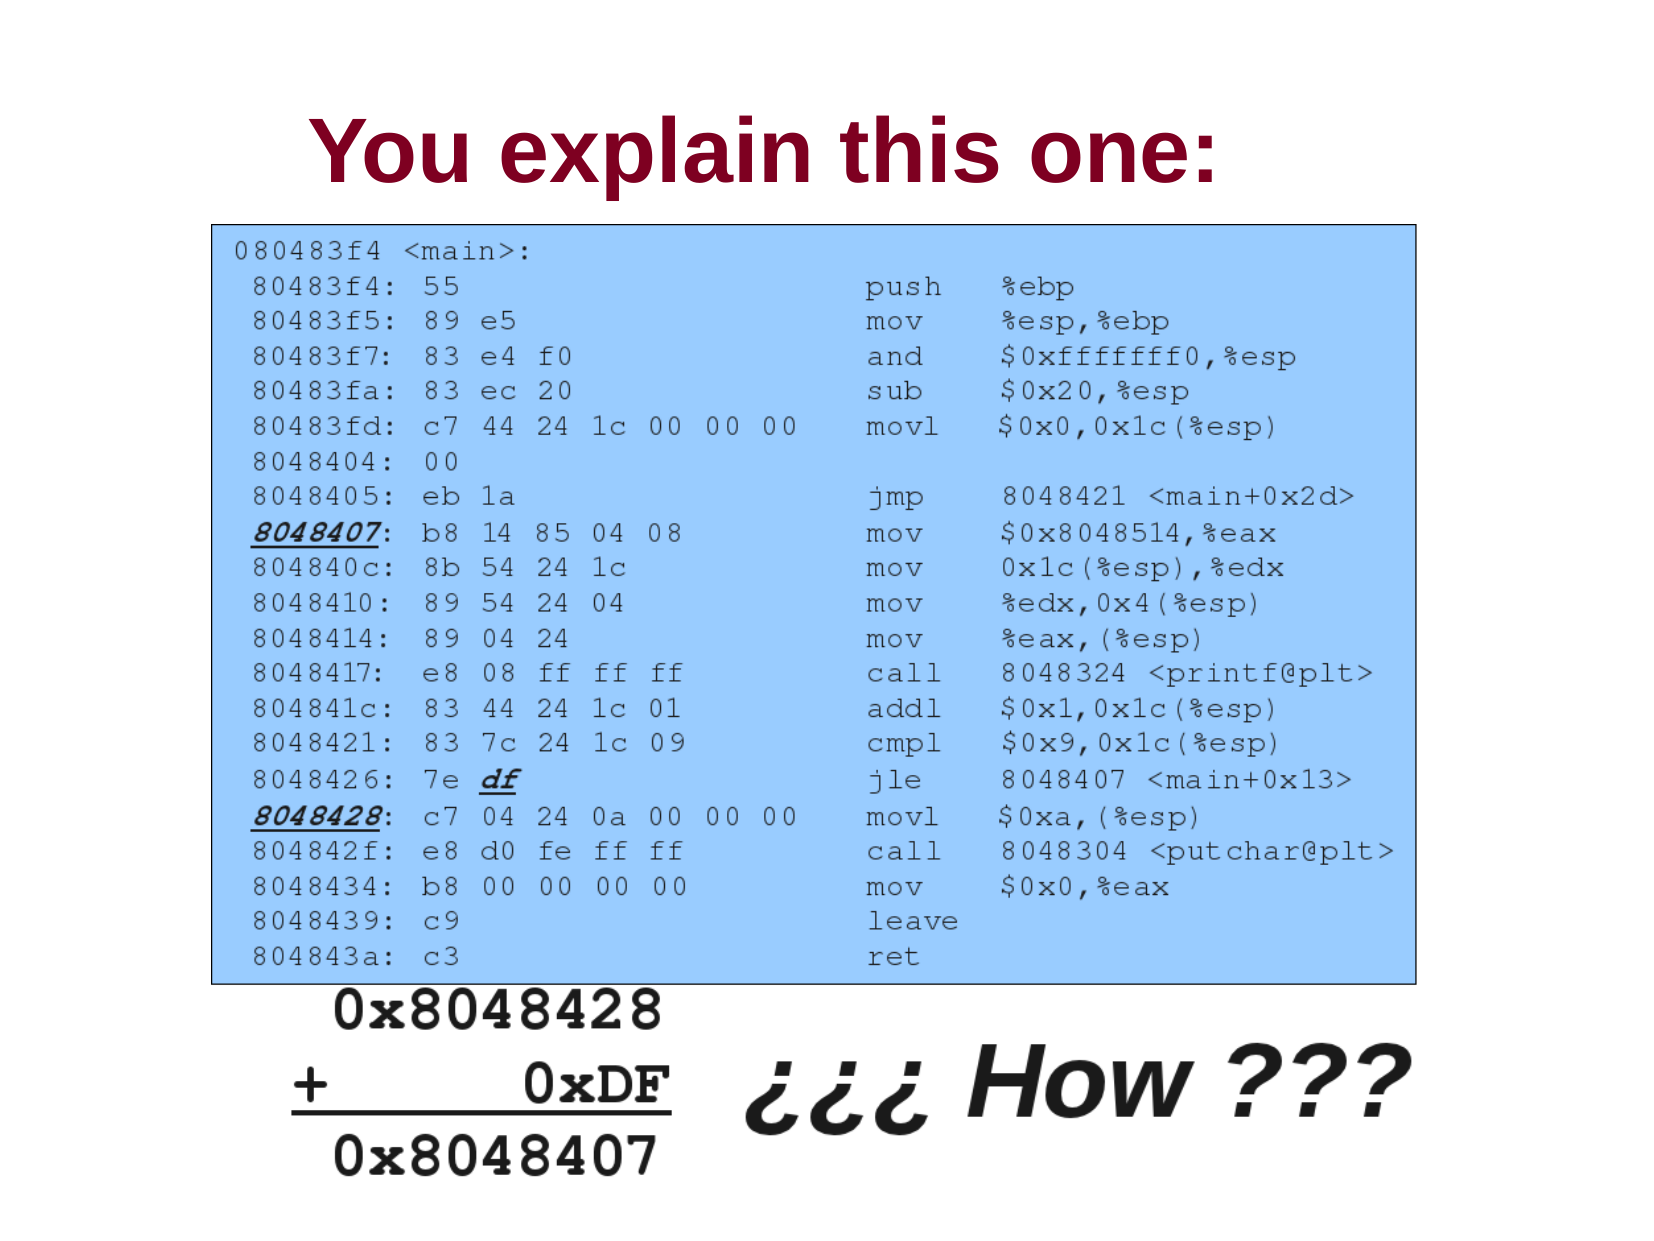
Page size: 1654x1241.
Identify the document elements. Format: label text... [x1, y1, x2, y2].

picture [0, 0, 1654, 1241]
title You explain this one: [118, 94, 1412, 207]
